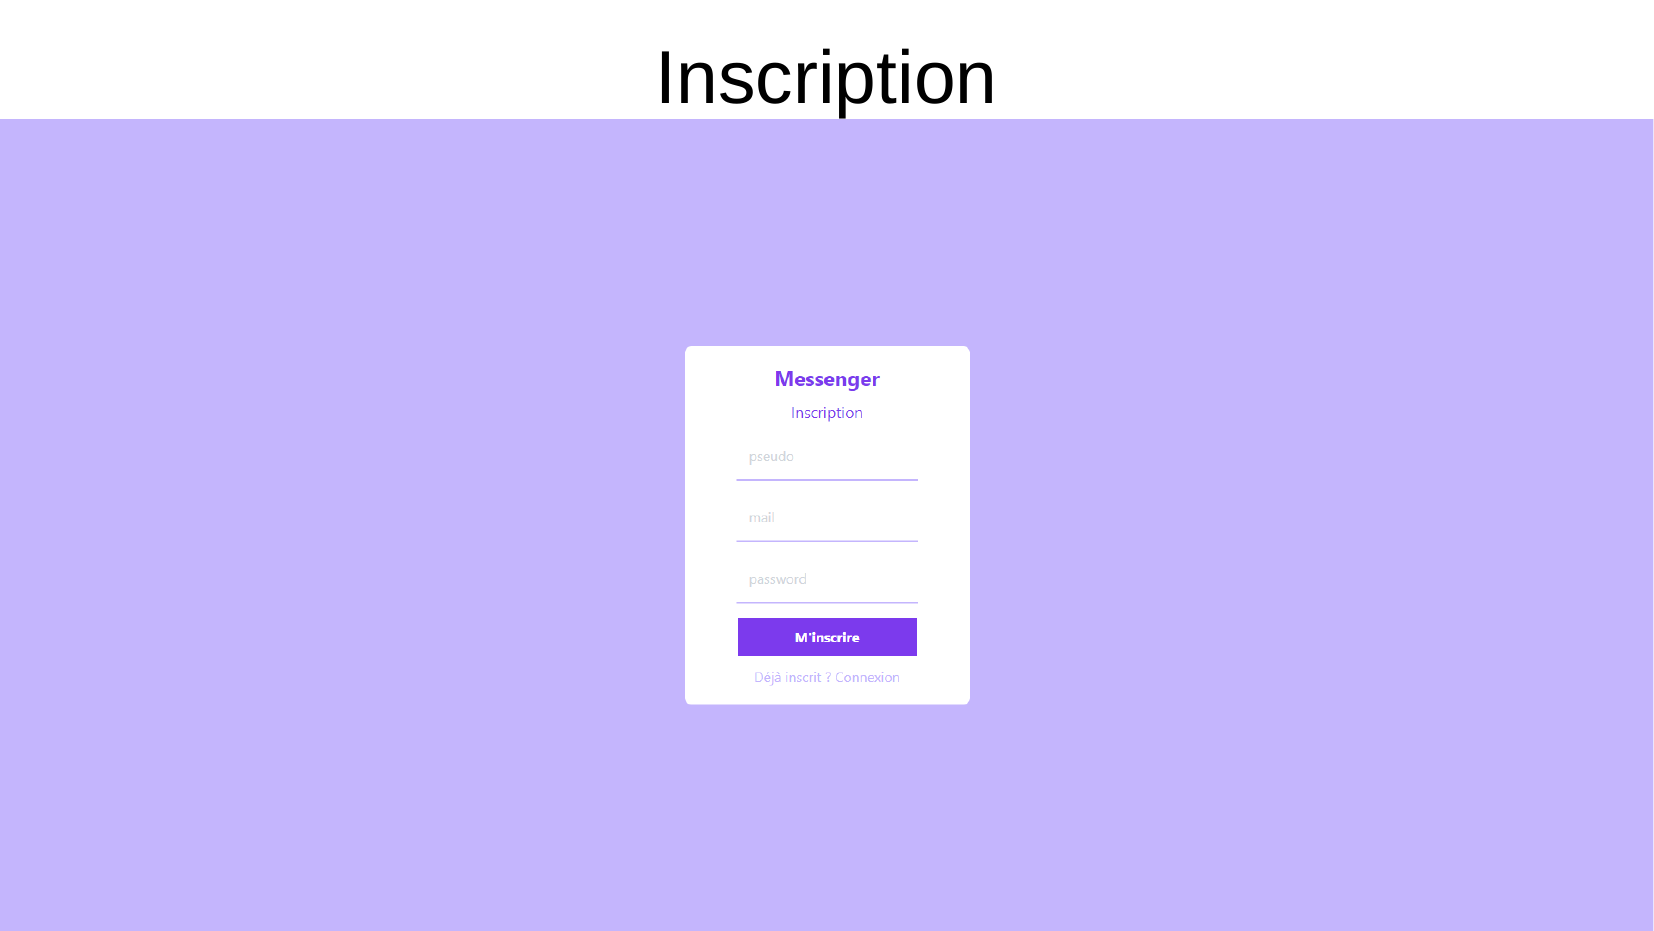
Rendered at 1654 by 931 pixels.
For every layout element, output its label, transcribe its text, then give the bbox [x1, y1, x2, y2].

title Inscription [82, 0, 1571, 119]
picture [0, 119, 1654, 931]
